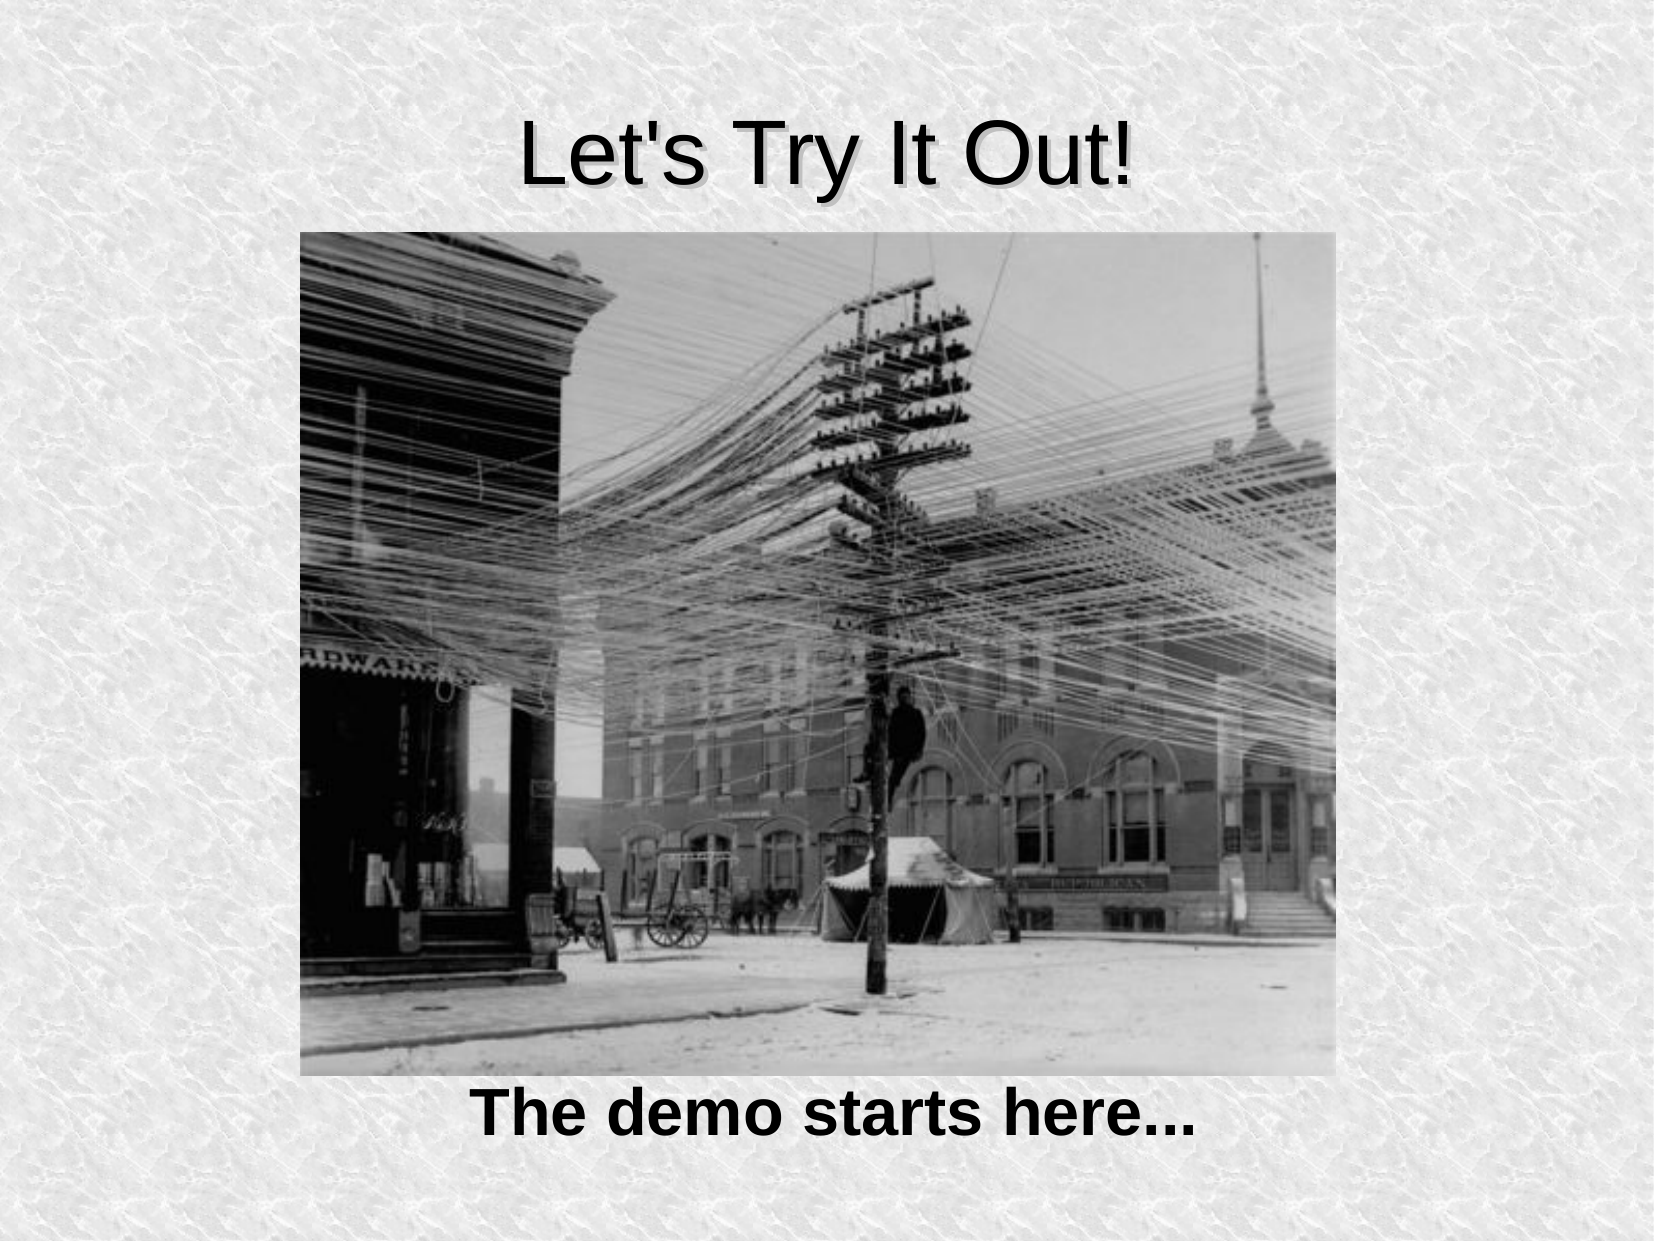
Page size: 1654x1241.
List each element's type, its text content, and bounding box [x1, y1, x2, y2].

title Let's Try It Out! [82, 49, 1571, 257]
picture [0, 0, 1654, 1241]
subtitle The demo starts here... [90, 1075, 1579, 1216]
